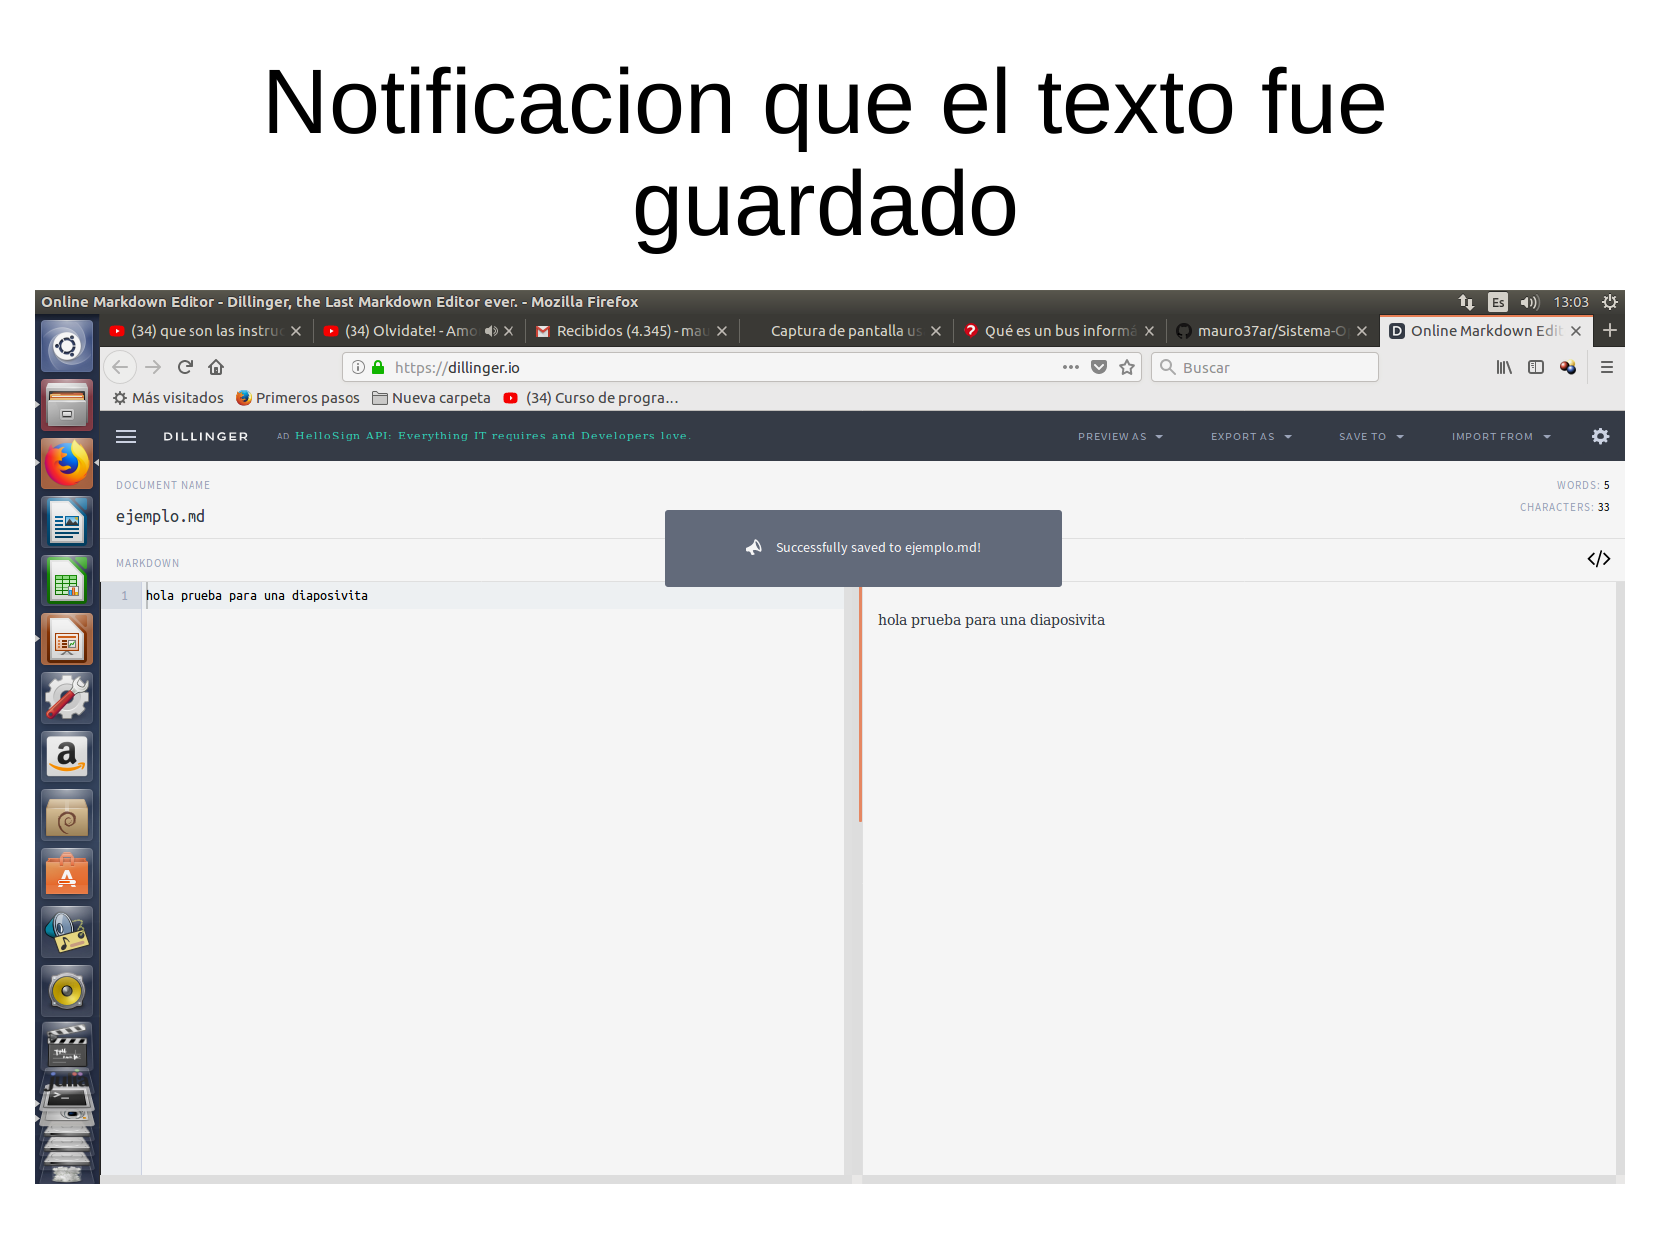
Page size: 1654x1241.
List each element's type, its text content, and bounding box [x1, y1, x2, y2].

title Notificacion que el texto fue guardado [82, 49, 1571, 257]
picture [35, 290, 1625, 1184]
